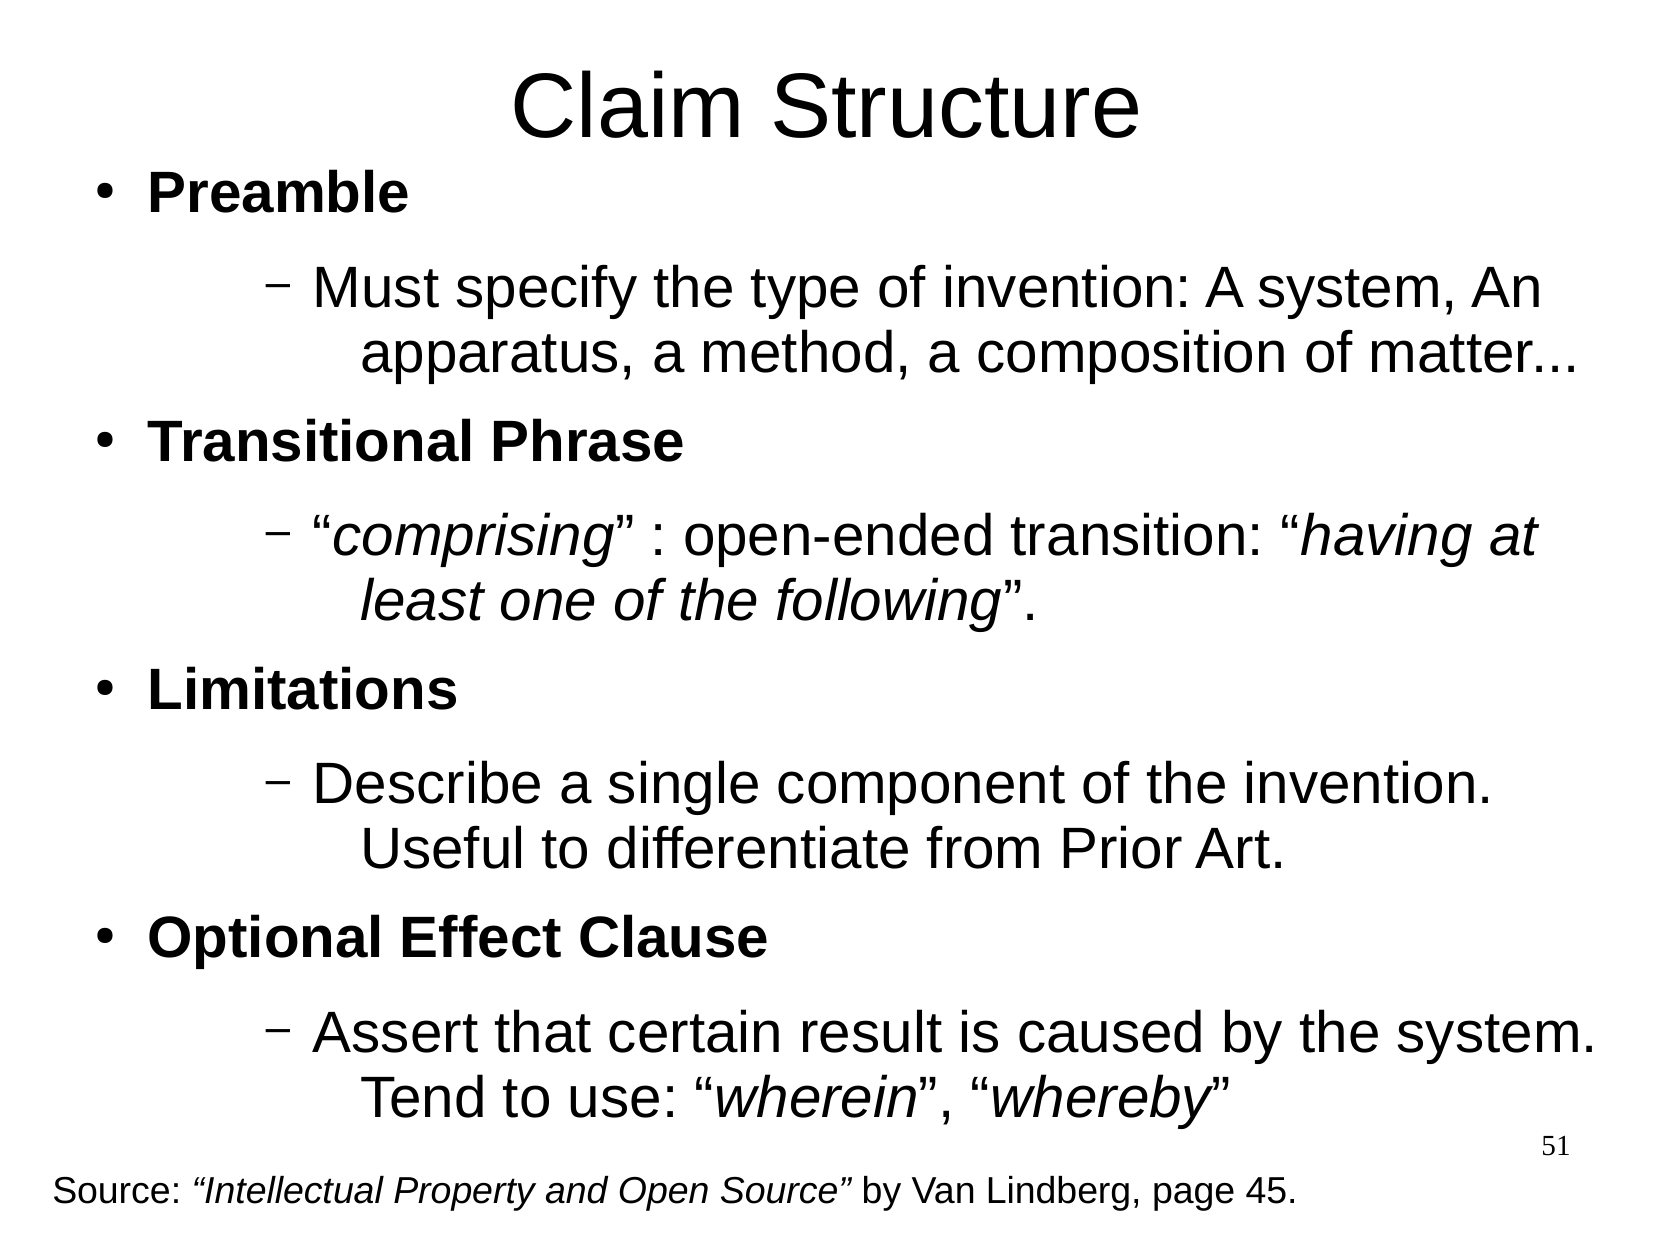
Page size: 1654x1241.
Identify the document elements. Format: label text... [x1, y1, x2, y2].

title Claim Structure [82, 9, 1571, 160]
text_box Source: “Intellectual Property and Open Source” by Van Lindberg, page 45. [37, 1162, 1613, 1220]
list Preamble Must specify the type of invention: A system, An apparatus, a method, a composition of matter... Transitional Phrase “comprising” : open-ended transition: “having at least one of the following”. Limitations Describe a single component of the invention. Useful to differentiate from Prior Art. Optional Effect Clause Assert that certain result is caused by the system. Tend to use: “wherein”, “whereby” [76, 160, 1607, 1130]
